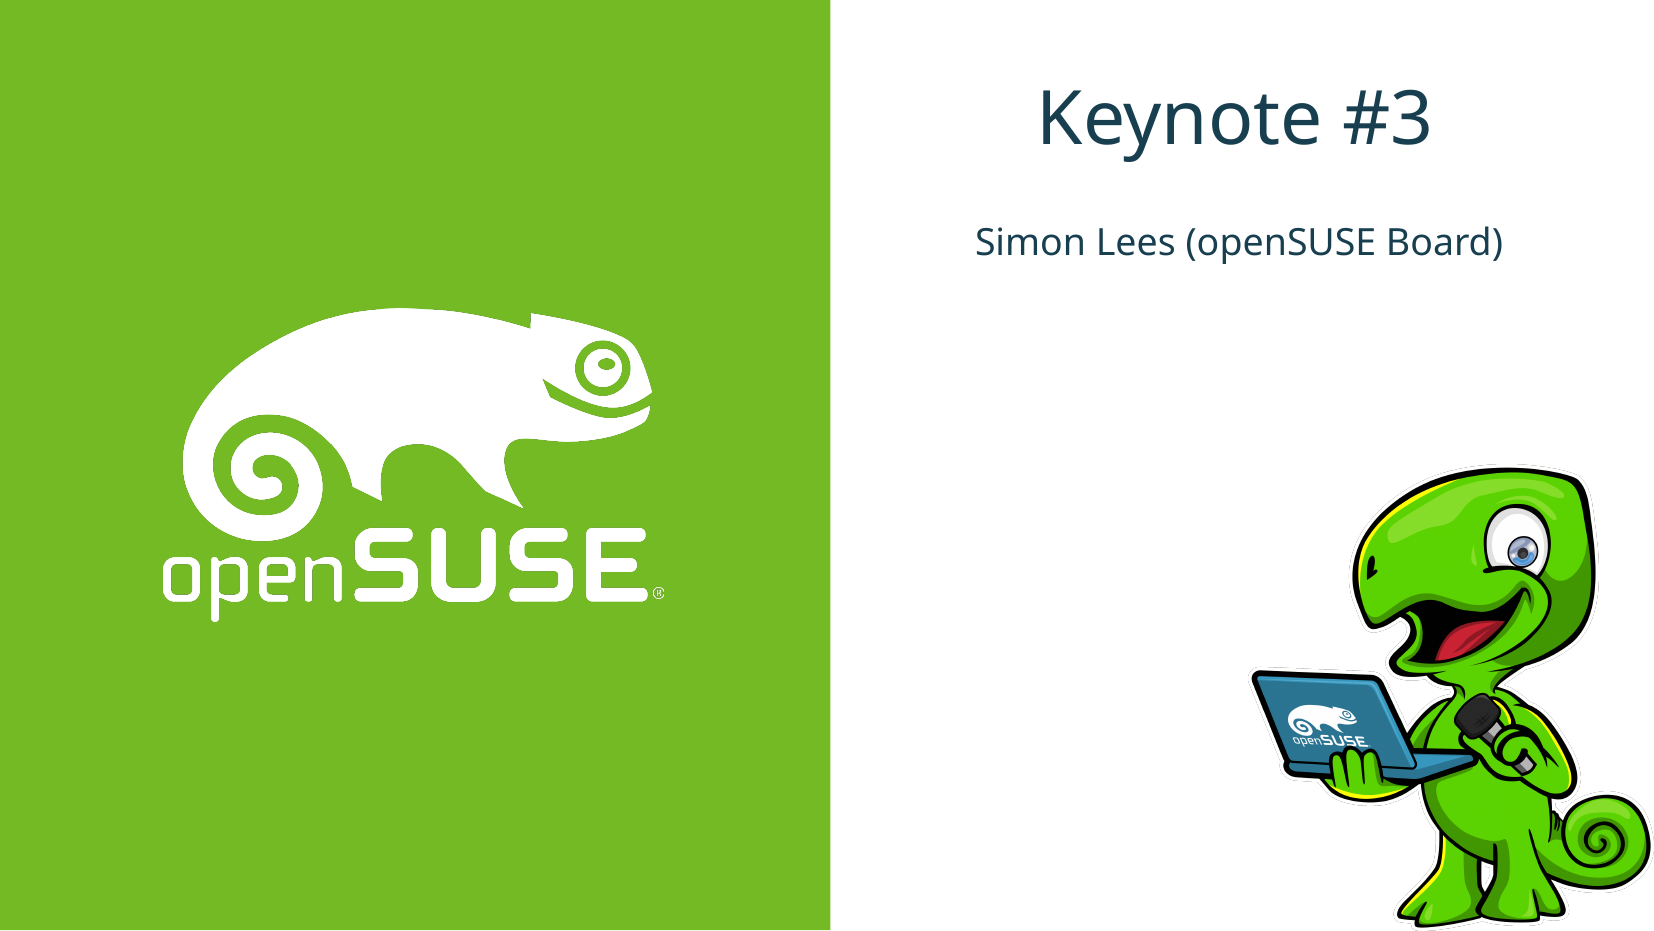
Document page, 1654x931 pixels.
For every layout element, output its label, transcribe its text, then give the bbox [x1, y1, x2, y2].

text_box Keynote #3 [900, 37, 1571, 193]
text_box [0, 0, 831, 931]
picture [163, 308, 664, 622]
text_box Simon Lees (openSUSE Board) [900, 217, 1571, 757]
picture [1248, 464, 1654, 931]
